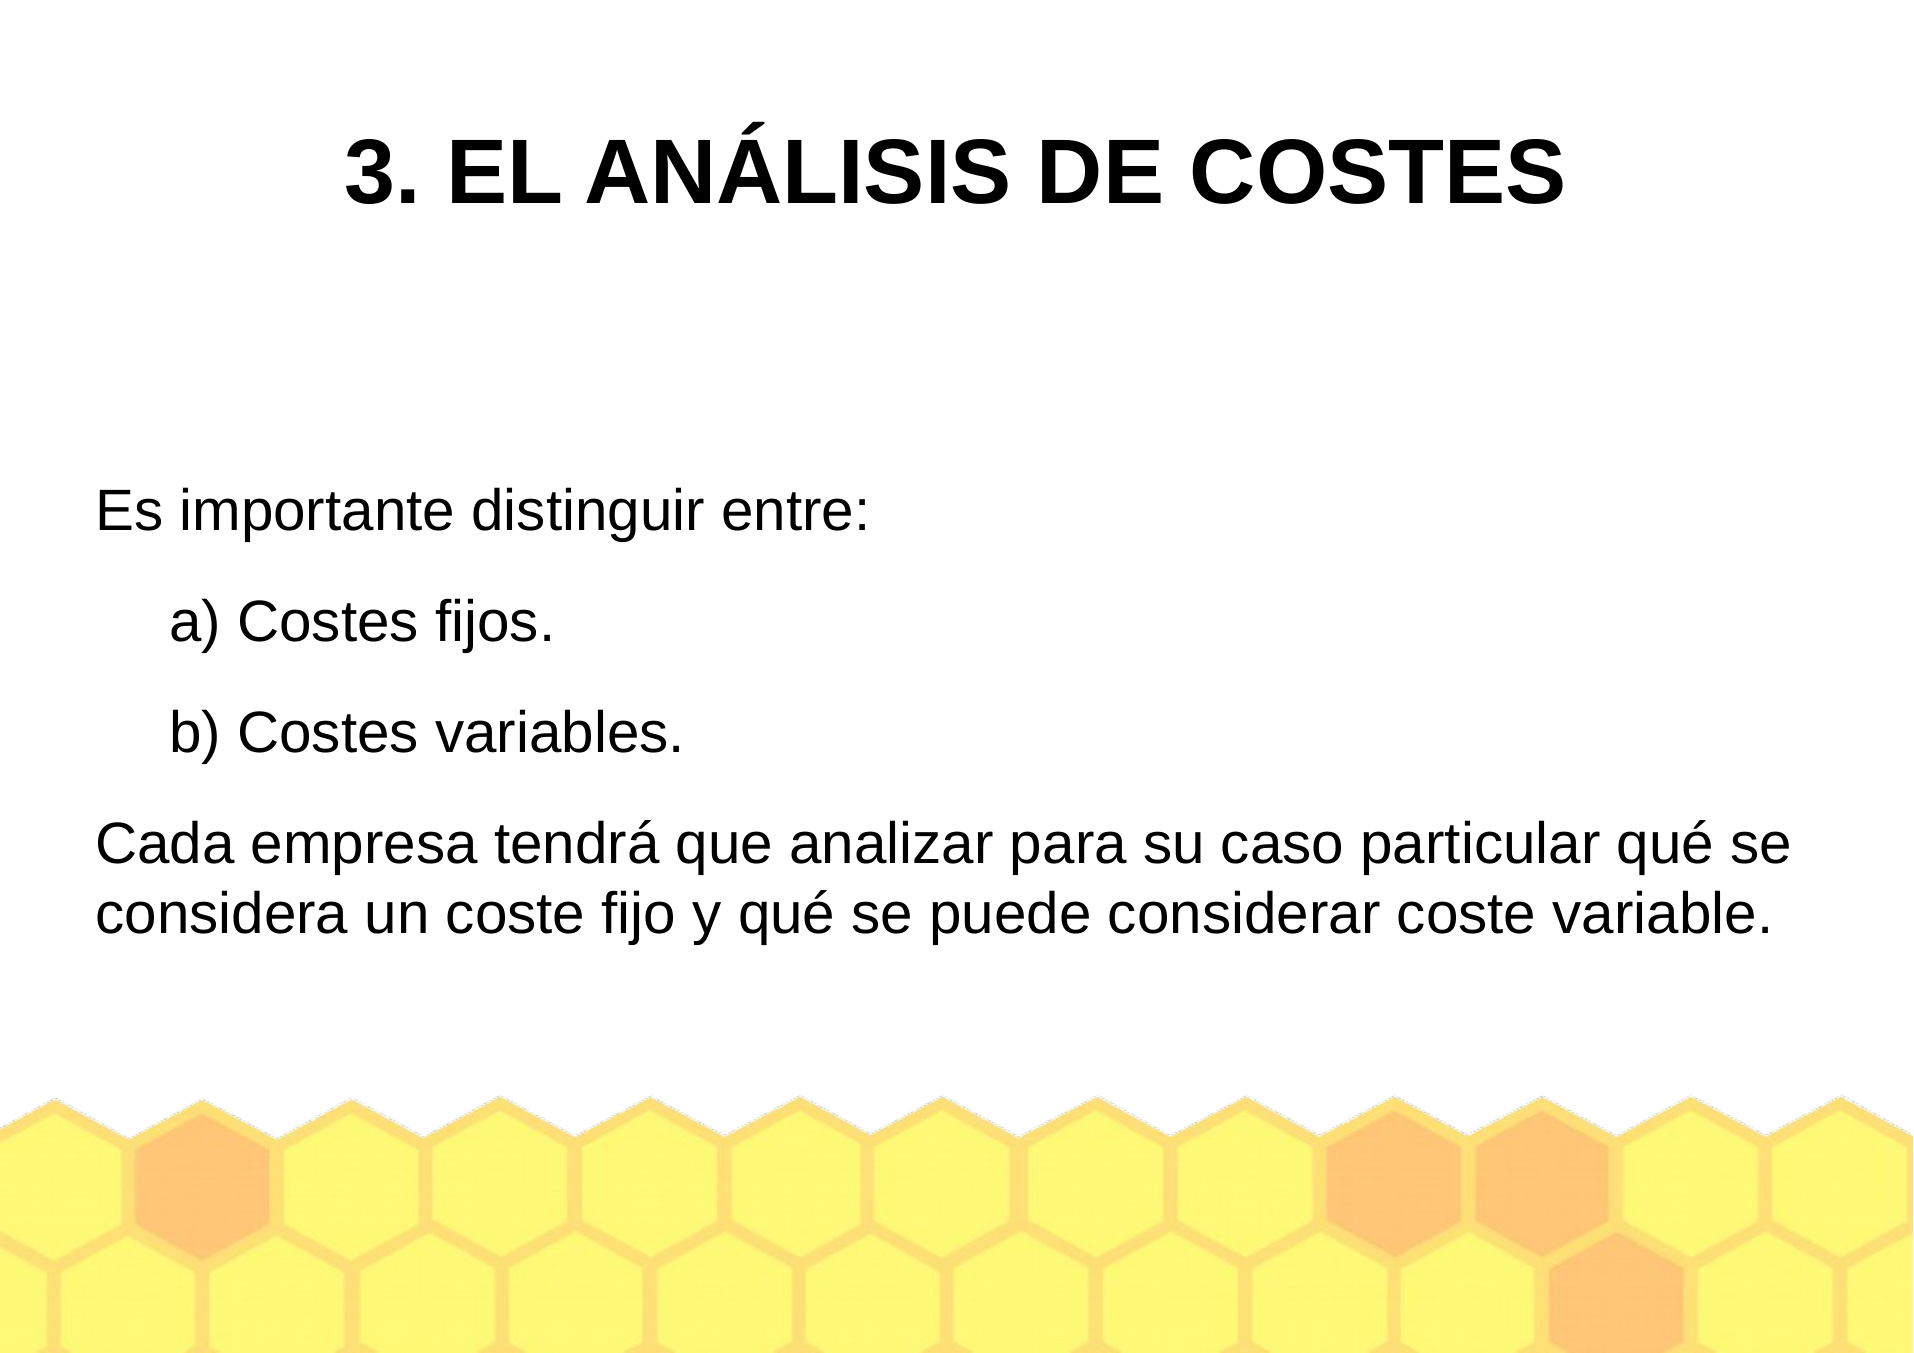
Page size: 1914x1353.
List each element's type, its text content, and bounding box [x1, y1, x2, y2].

title 3. EL ANÁLISIS DE COSTES [95, 53, 1818, 280]
list Es importante distinguir entre: a) Costes fijos. b) Costes variables. Cada empresa tendrá que analizar para su caso particular qué se considera un coste fijo y qué se puede considerar coste variable. [95, 316, 1818, 1101]
picture [0, 1092, 1913, 1353]
